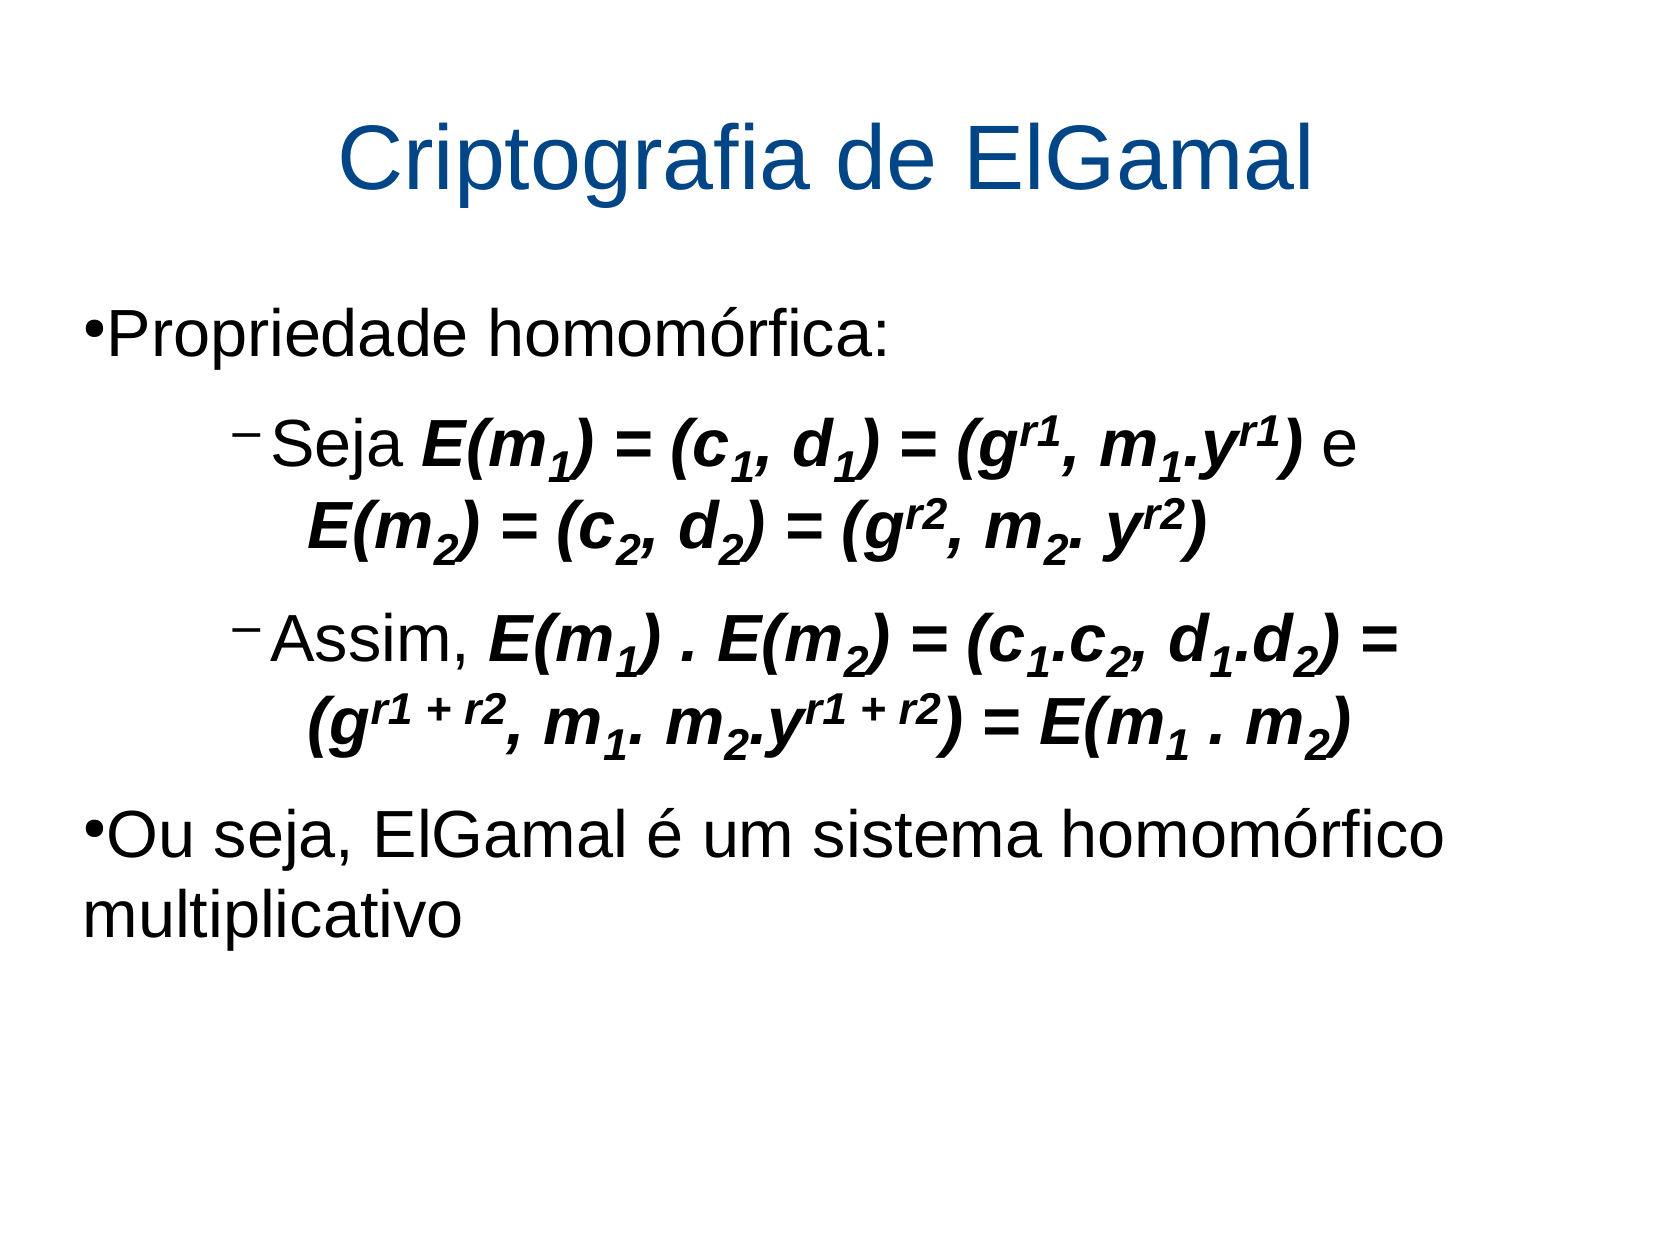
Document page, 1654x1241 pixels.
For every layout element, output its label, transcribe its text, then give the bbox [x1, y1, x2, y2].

list Propriedade homomórfica: Seja E(m1) = (c1, d1) = (gr1, m1.yr1) e E(m2) = (c2, d2) = (gr2, m2. yr2) Assim, E(m1) . E(m2) = (c1.c2, d1.d2) = (gr1 + r2, m1. m2.yr1 + r2) = E(m1 . m2) Ou seja, ElGamal é um sistema homomórfico multiplicativo [82, 290, 1538, 1126]
title Criptografia de ElGamal [82, 49, 1571, 257]
